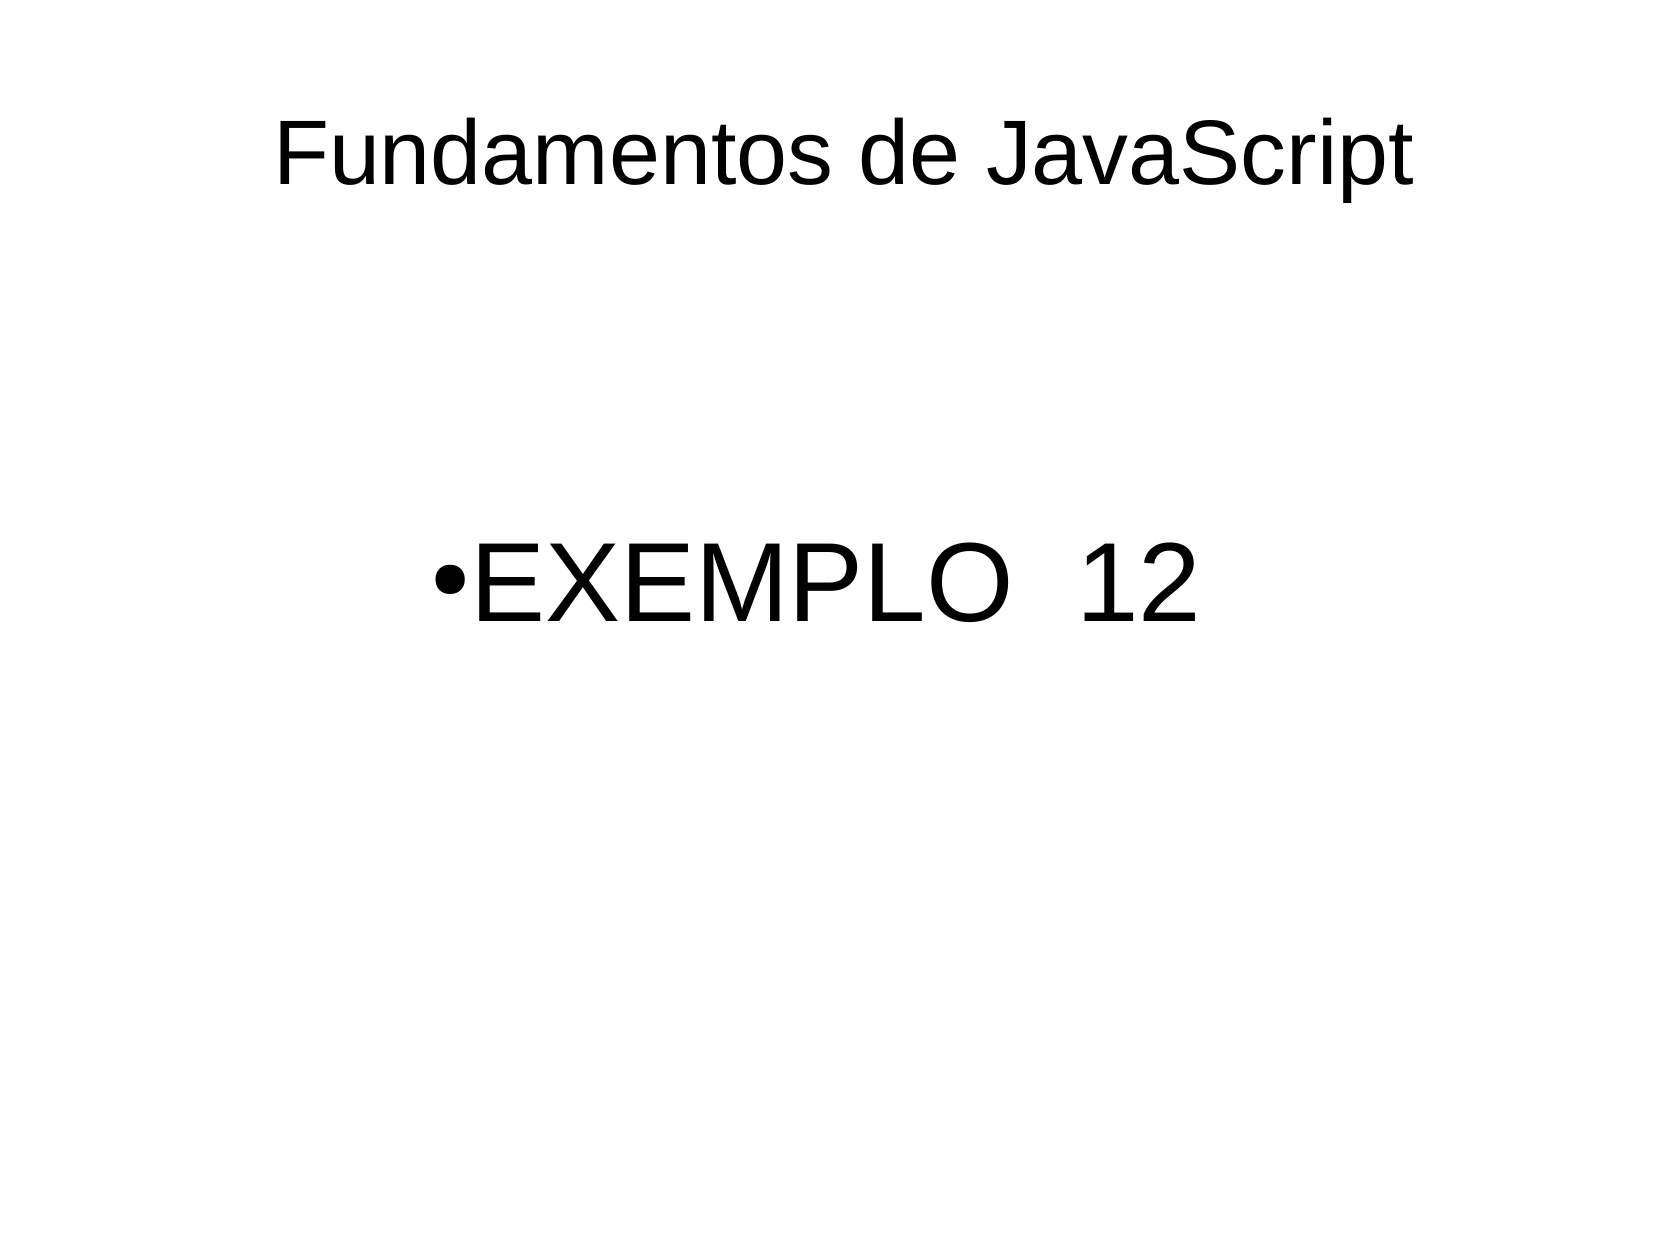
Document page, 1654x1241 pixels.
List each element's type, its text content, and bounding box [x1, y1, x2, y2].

title Fundamentos de JavaScript [82, 49, 1571, 257]
text_box EXEMPLO 12 [415, 519, 1217, 646]
